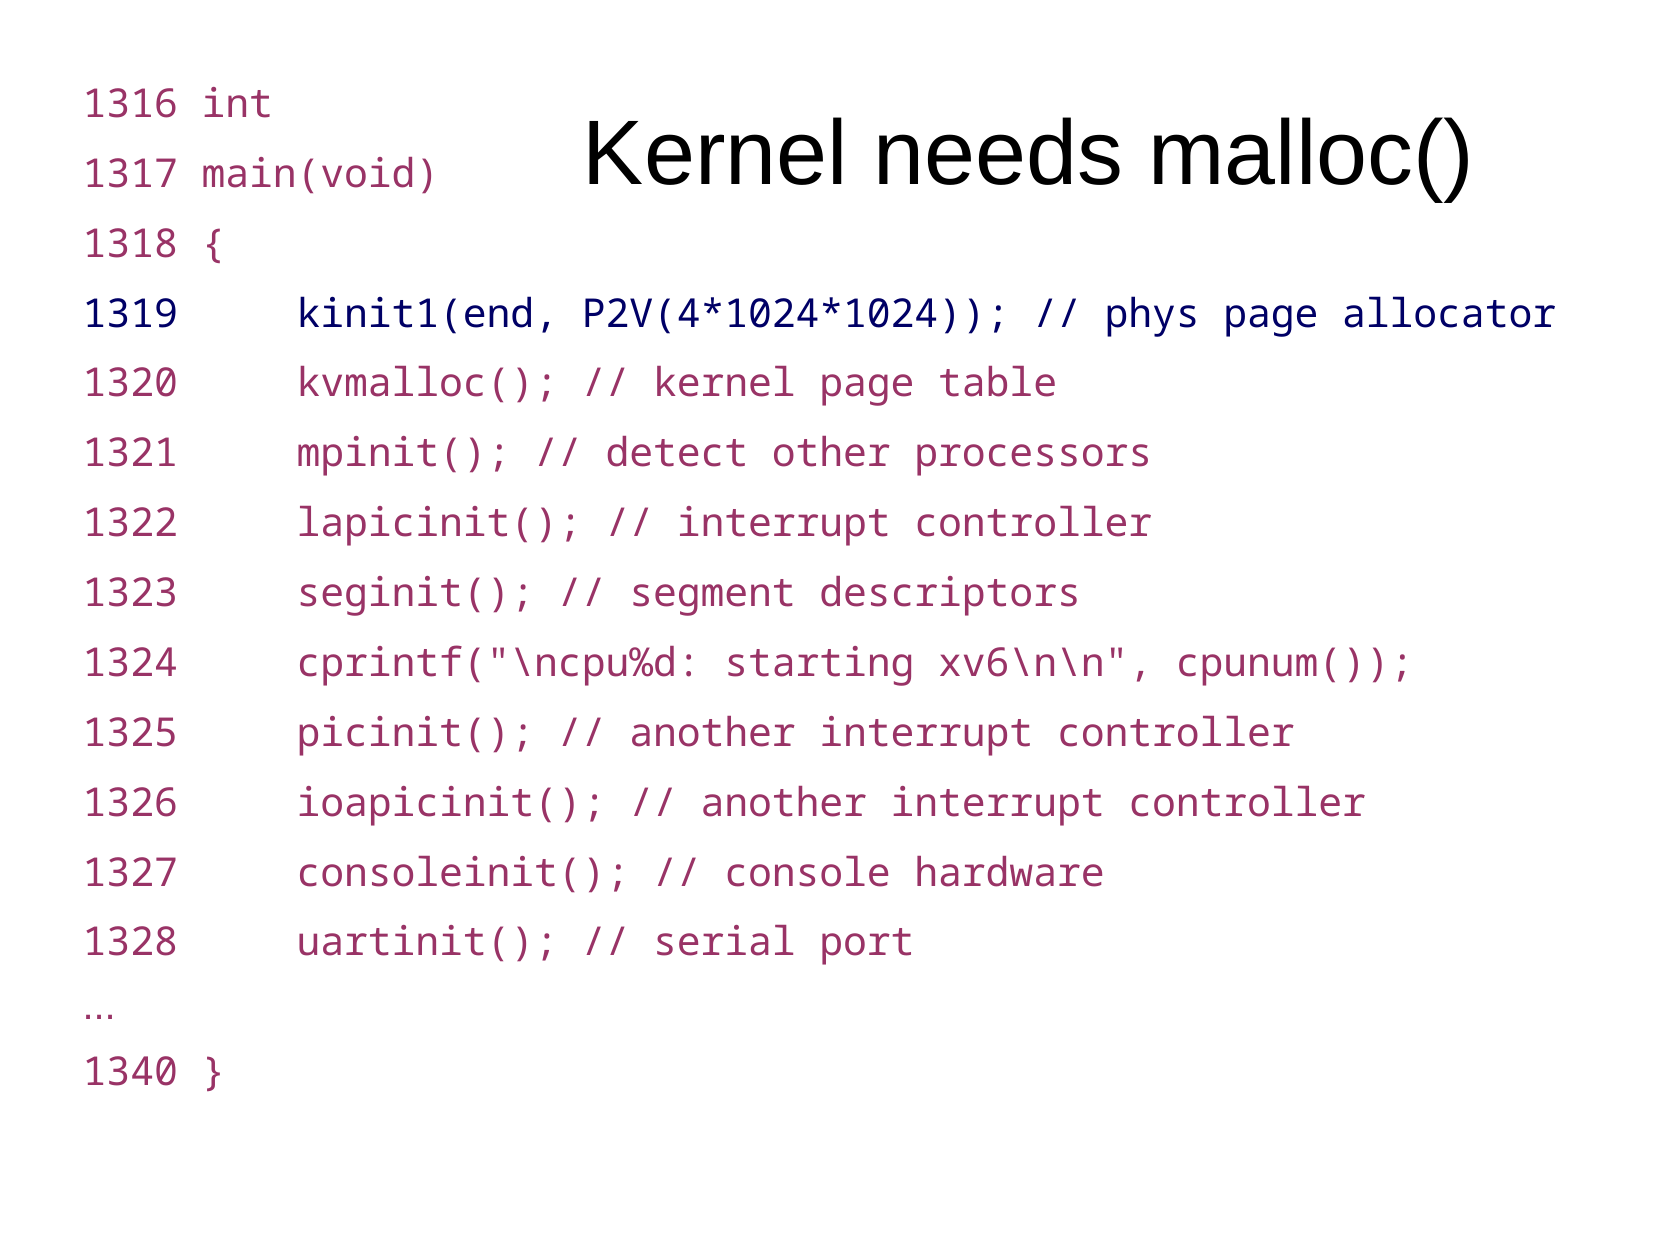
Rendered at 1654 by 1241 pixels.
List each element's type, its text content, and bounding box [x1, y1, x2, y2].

title Kernel needs malloc() [487, 49, 1571, 257]
list 1316 int 1317 main(void) 1318 { 1319 kinit1(end, P2V(4*1024*1024)); // phys page allocator 1320 kvmalloc(); // kernel page table 1321 mpinit(); // detect other processors 1322 lapicinit(); // interrupt controller 1323 seginit(); // segment descriptors 1324 cprintf("\ncpu%d: starting xv6\n\n", cpunum()); 1325 picinit(); // another interrupt controller 1326 ioapicinit(); // another interrupt controller 1327 consoleinit(); // console hardware 1328 uartinit(); // serial port ... 1340 } [82, 75, 1571, 1163]
